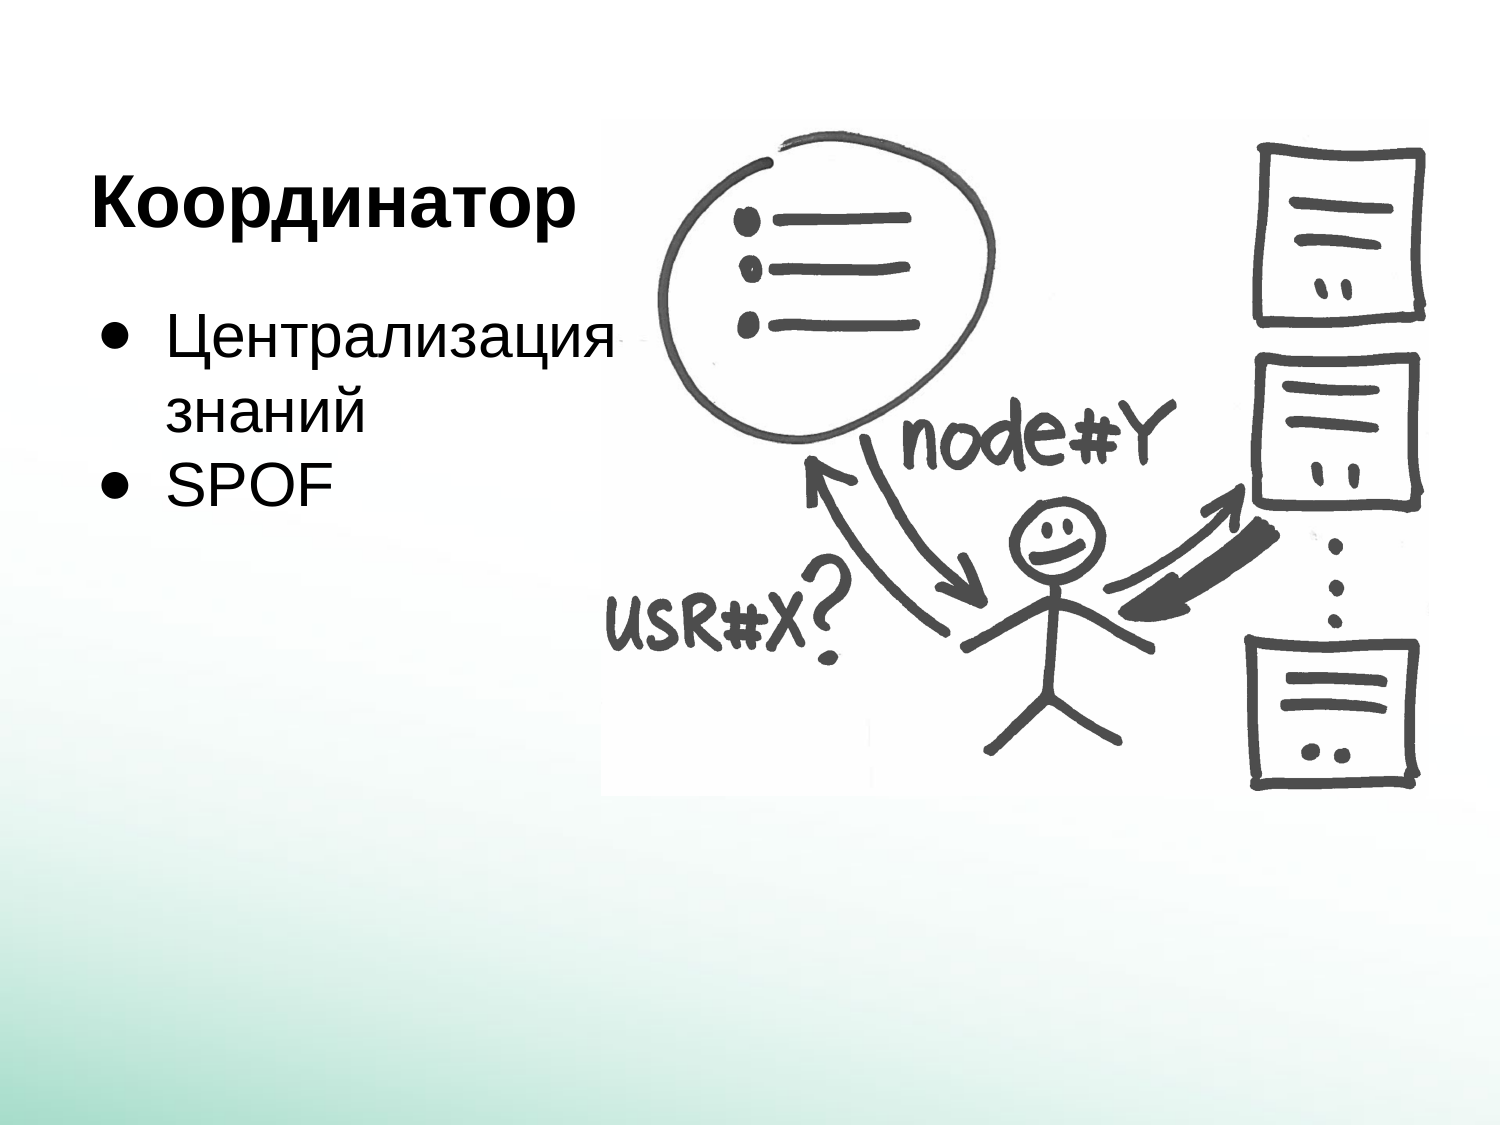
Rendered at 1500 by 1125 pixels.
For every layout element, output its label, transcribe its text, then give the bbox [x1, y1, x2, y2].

list Централизация знаний SPOF [75, 279, 1425, 891]
title Координатор [75, 116, 1425, 258]
picture [0, 0, 1500, 1125]
